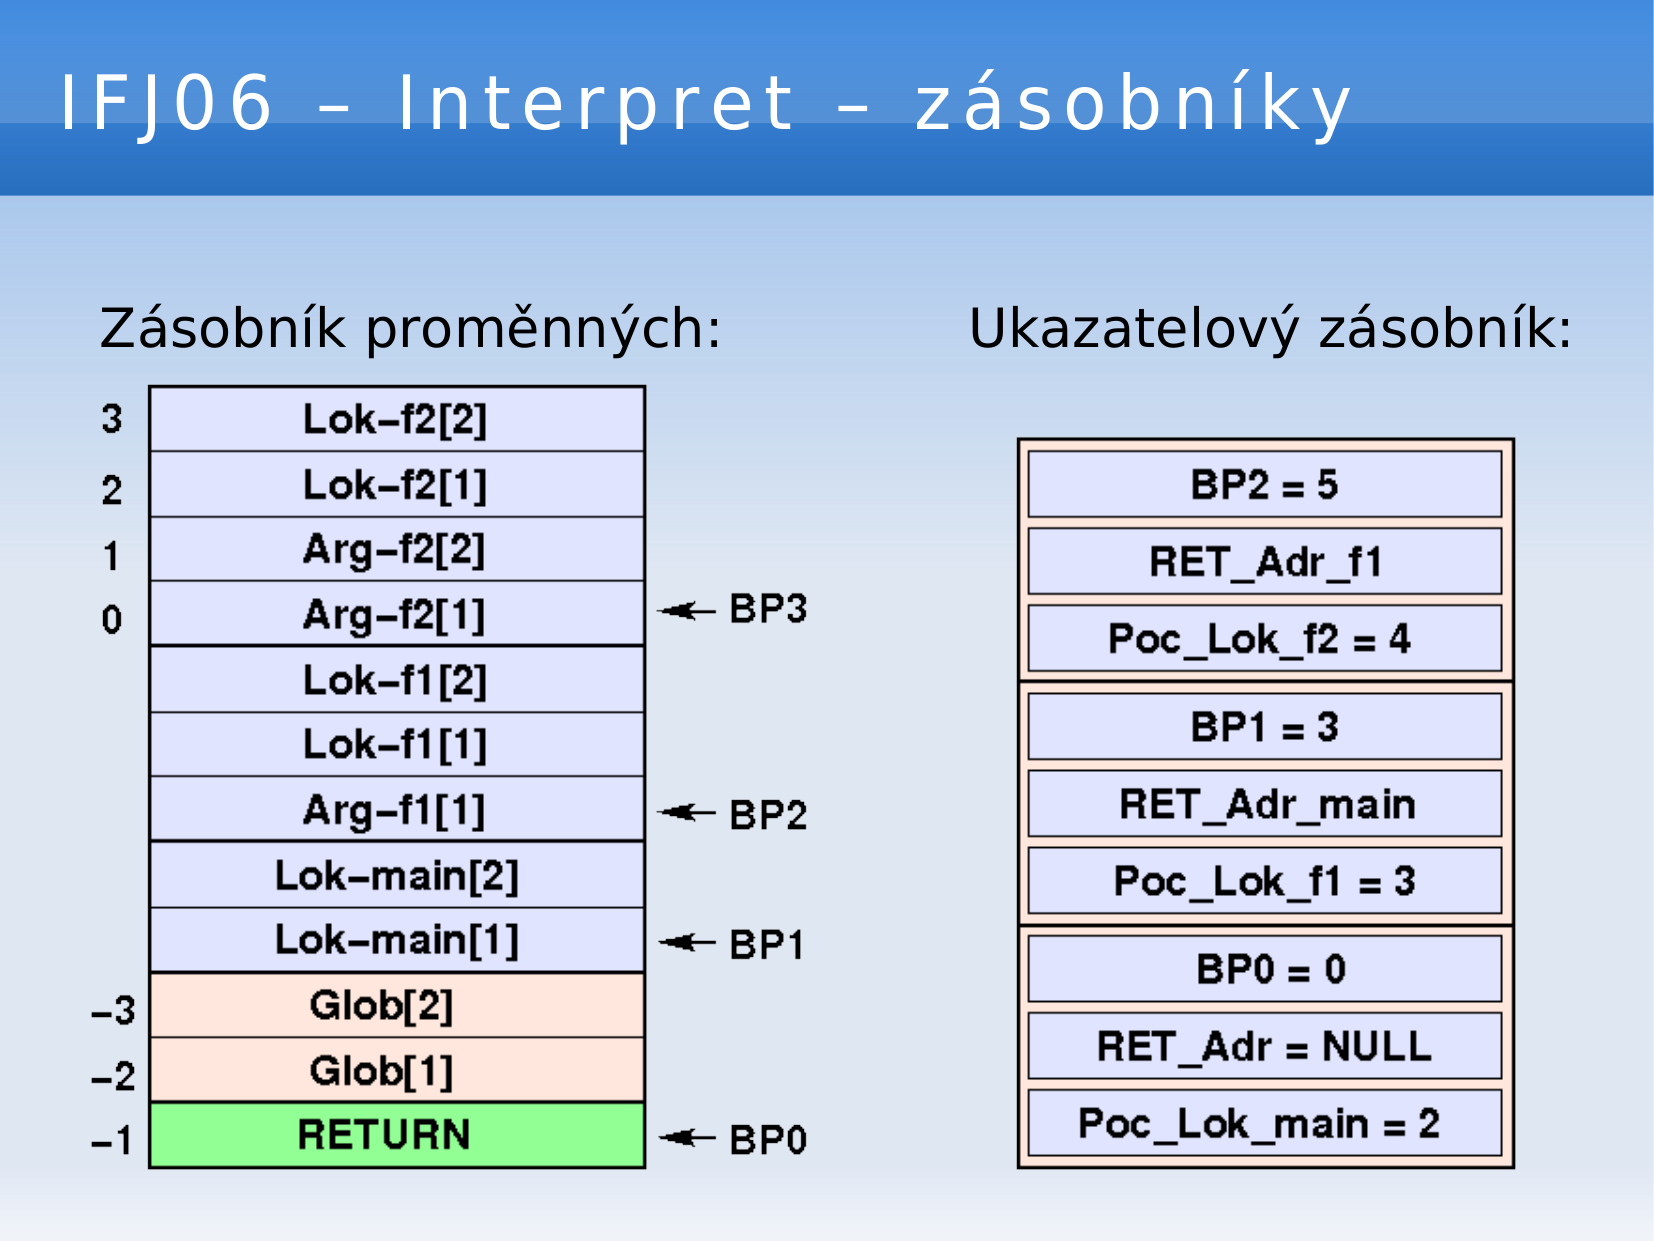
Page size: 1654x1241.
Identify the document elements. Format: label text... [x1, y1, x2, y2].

subtitle Zásobník proměnných: Ukazatelový zásobník: [82, 297, 1595, 1182]
title IFJ06 – Interpret – zásobníky [59, 36, 1565, 171]
picture [0, 0, 1654, 1241]
